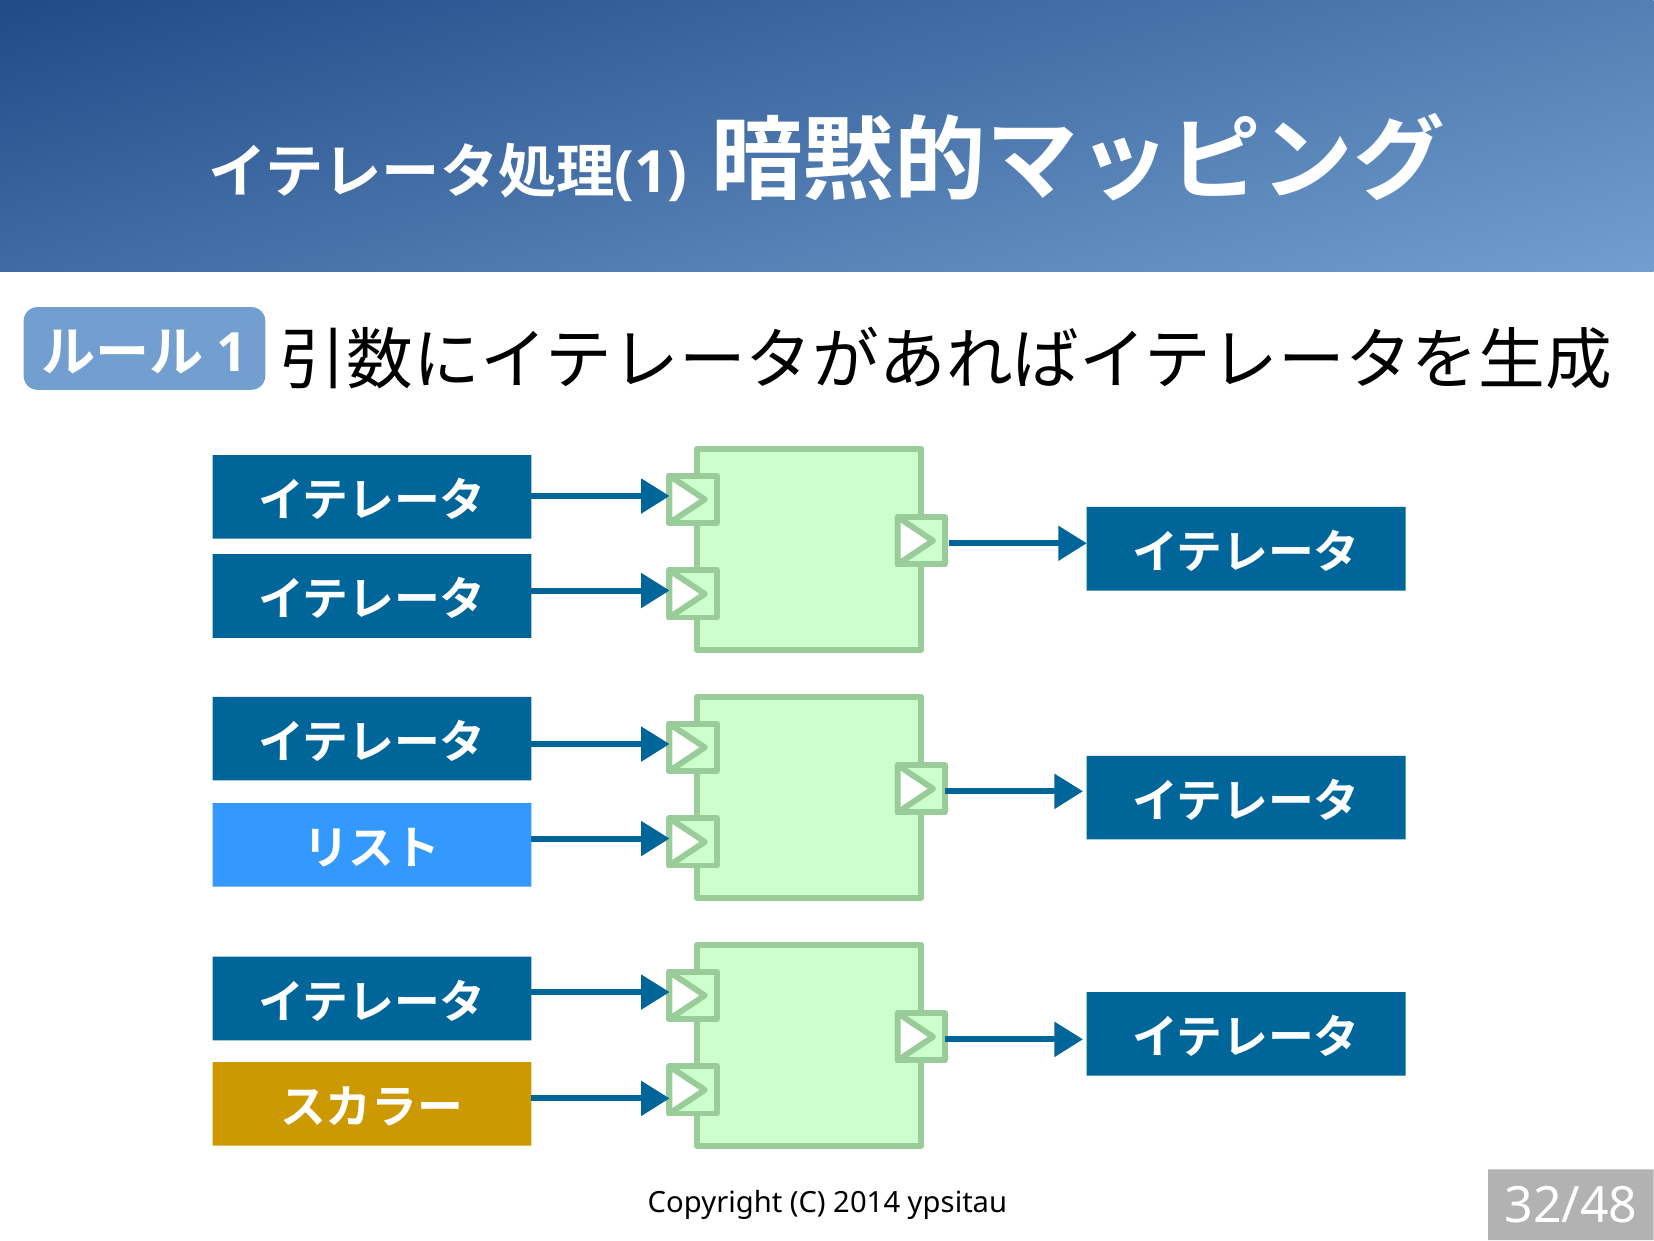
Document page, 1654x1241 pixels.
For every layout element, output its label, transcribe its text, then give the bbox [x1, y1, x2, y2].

text_box ルール 1 [23, 307, 266, 390]
text_box [669, 696, 945, 898]
text_box イテレータ [1086, 755, 1406, 840]
text_box イテレータ [212, 696, 532, 781]
text_box リスト [212, 803, 532, 887]
text_box イテレータ [212, 956, 532, 1041]
text_box [669, 944, 945, 1146]
title イテレータ処理(1) 暗黙的マッピング [82, 49, 1571, 257]
text_box イテレータ [1086, 992, 1406, 1076]
text_box 引数にイテレータがあればイテレータを生成 [265, 298, 1630, 414]
text_box イテレータ [1086, 506, 1406, 591]
text_box イテレータ [212, 554, 532, 638]
text_box スカラー [212, 1062, 532, 1146]
text_box [669, 448, 945, 650]
text_box イテレータ [212, 455, 532, 539]
